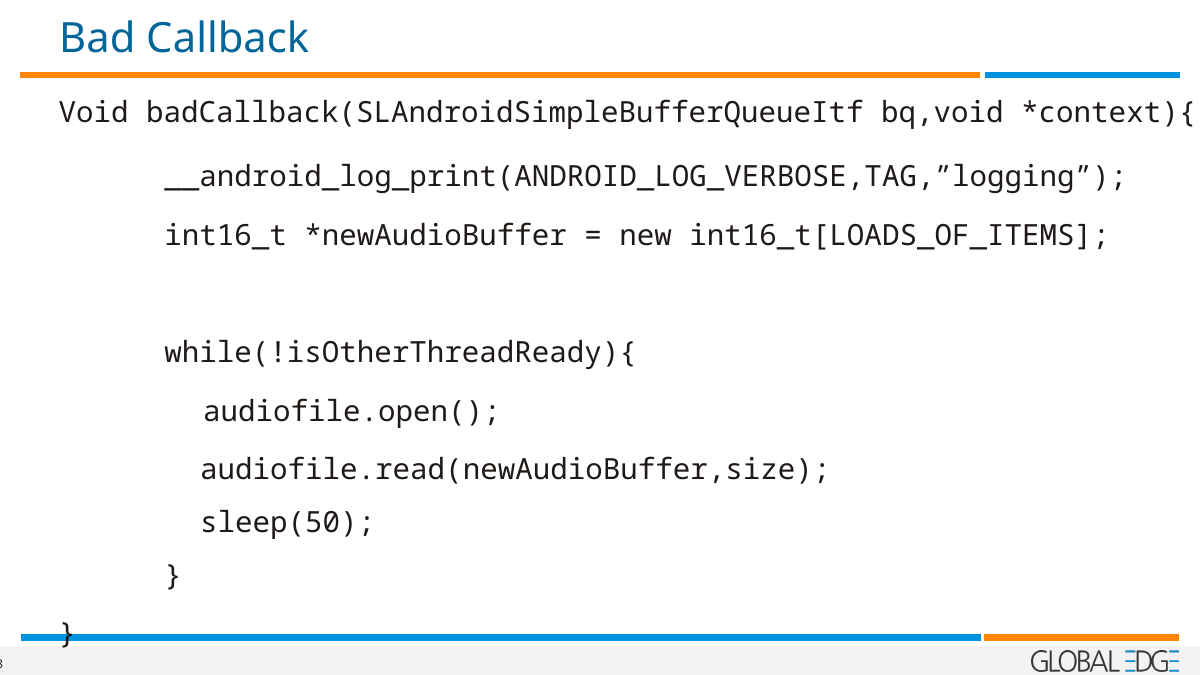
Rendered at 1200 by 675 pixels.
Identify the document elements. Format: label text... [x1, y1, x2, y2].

title Bad Callback [12, 9, 1088, 63]
picture [1031, 650, 1179, 672]
list Void badCallback(SLAndroidSimpleBufferQueueItf bq,void *context){ __android_log_print(ANDROID_LOG_VERBOSE,TAG,”logging”); int16_t *newAudioBuffer = new int16_t[LOADS_OF_ITEMS]; while(!isOtherThreadReady){ audiofile.open(); audiofile.read(newAudioBuffer,size); sleep(50); } } [0, 87, 1200, 628]
